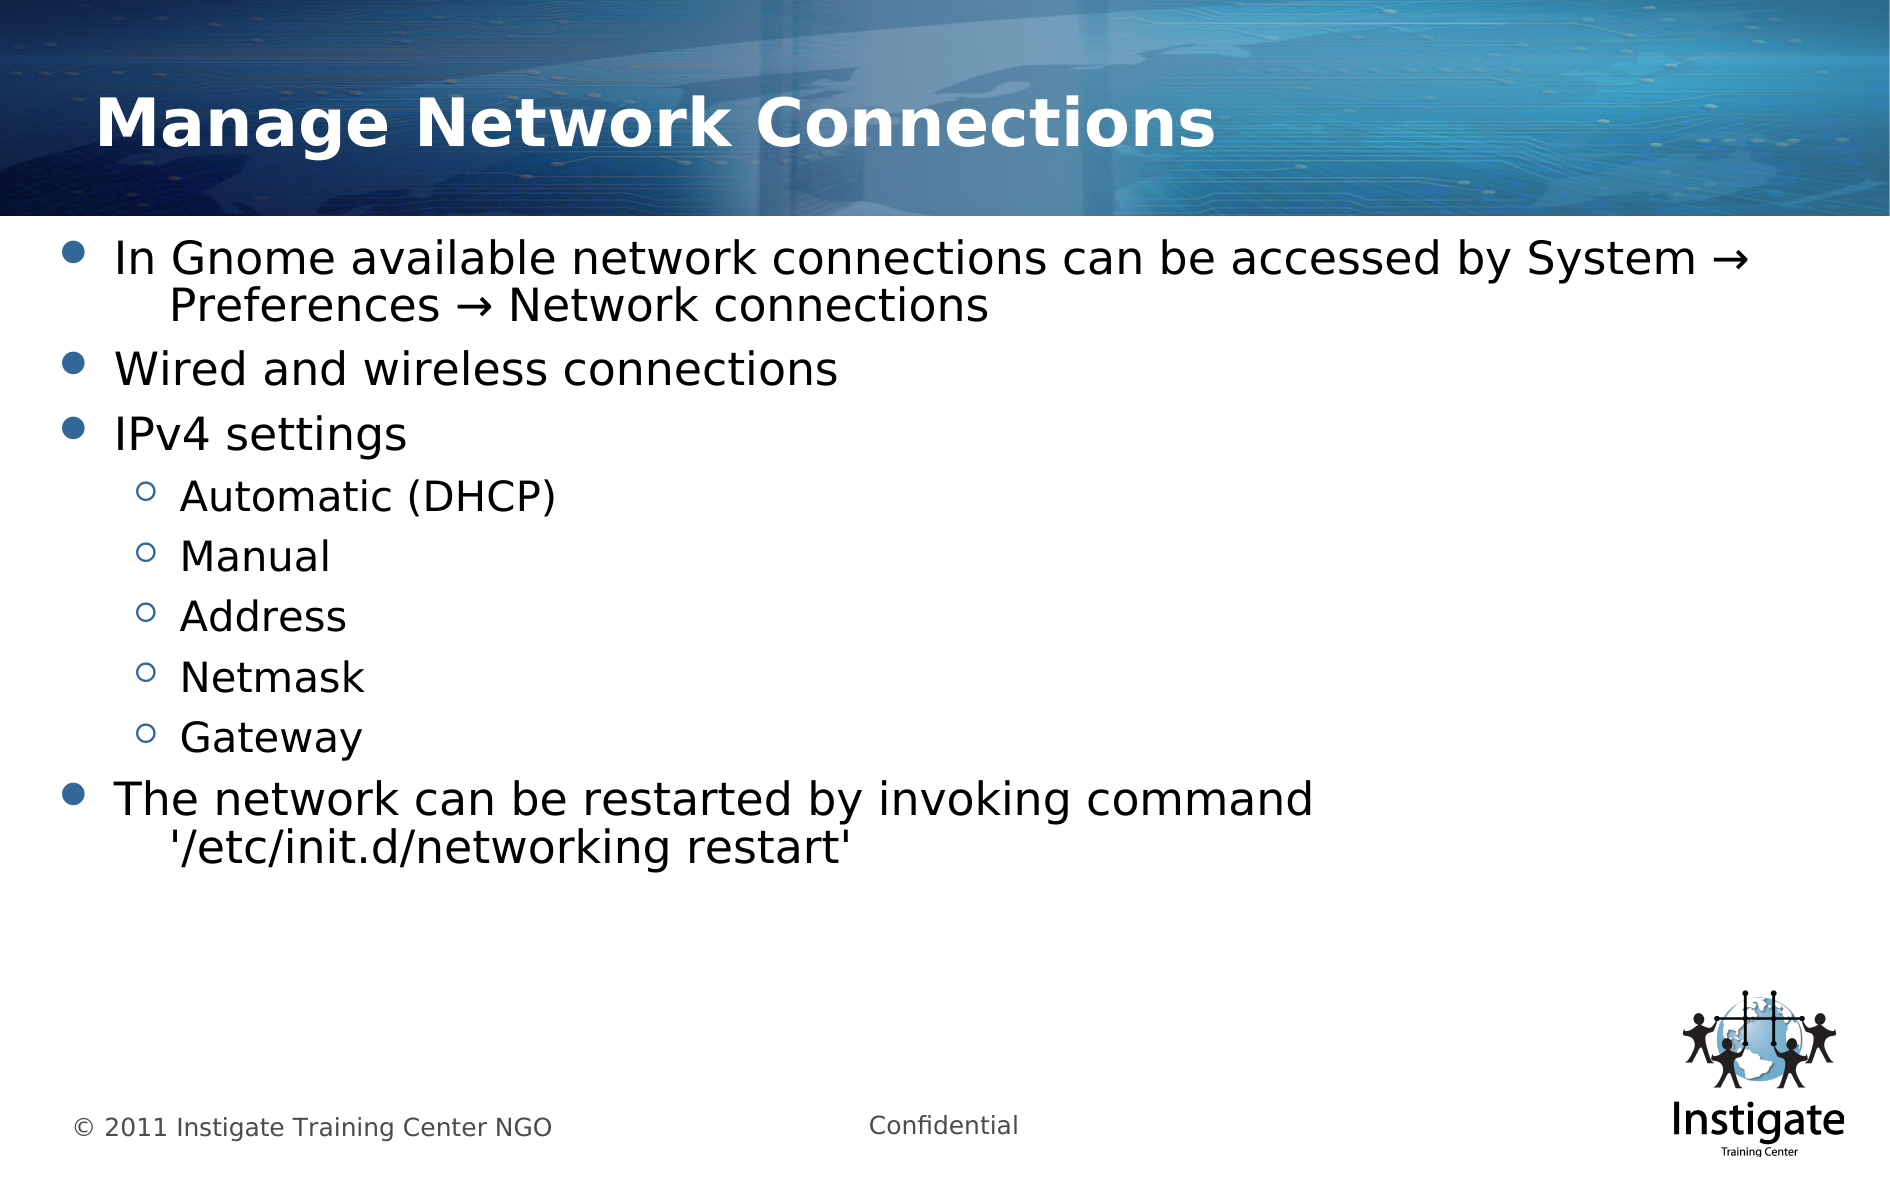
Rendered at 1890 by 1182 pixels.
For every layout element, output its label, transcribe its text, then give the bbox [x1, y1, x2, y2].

title Manage Network Connections [94, 54, 1793, 210]
list In Gnome available network connections can be accessed by System → Preferences → Network connections Wired and wireless connections IPv4 settings Automatic (DHCP) Manual Address Netmask Gateway The network can be restarted by invoking command '/etc/init.d/networking restart' [59, 236, 1831, 1001]
picture [1674, 990, 1844, 1157]
picture [0, 0, 1890, 216]
